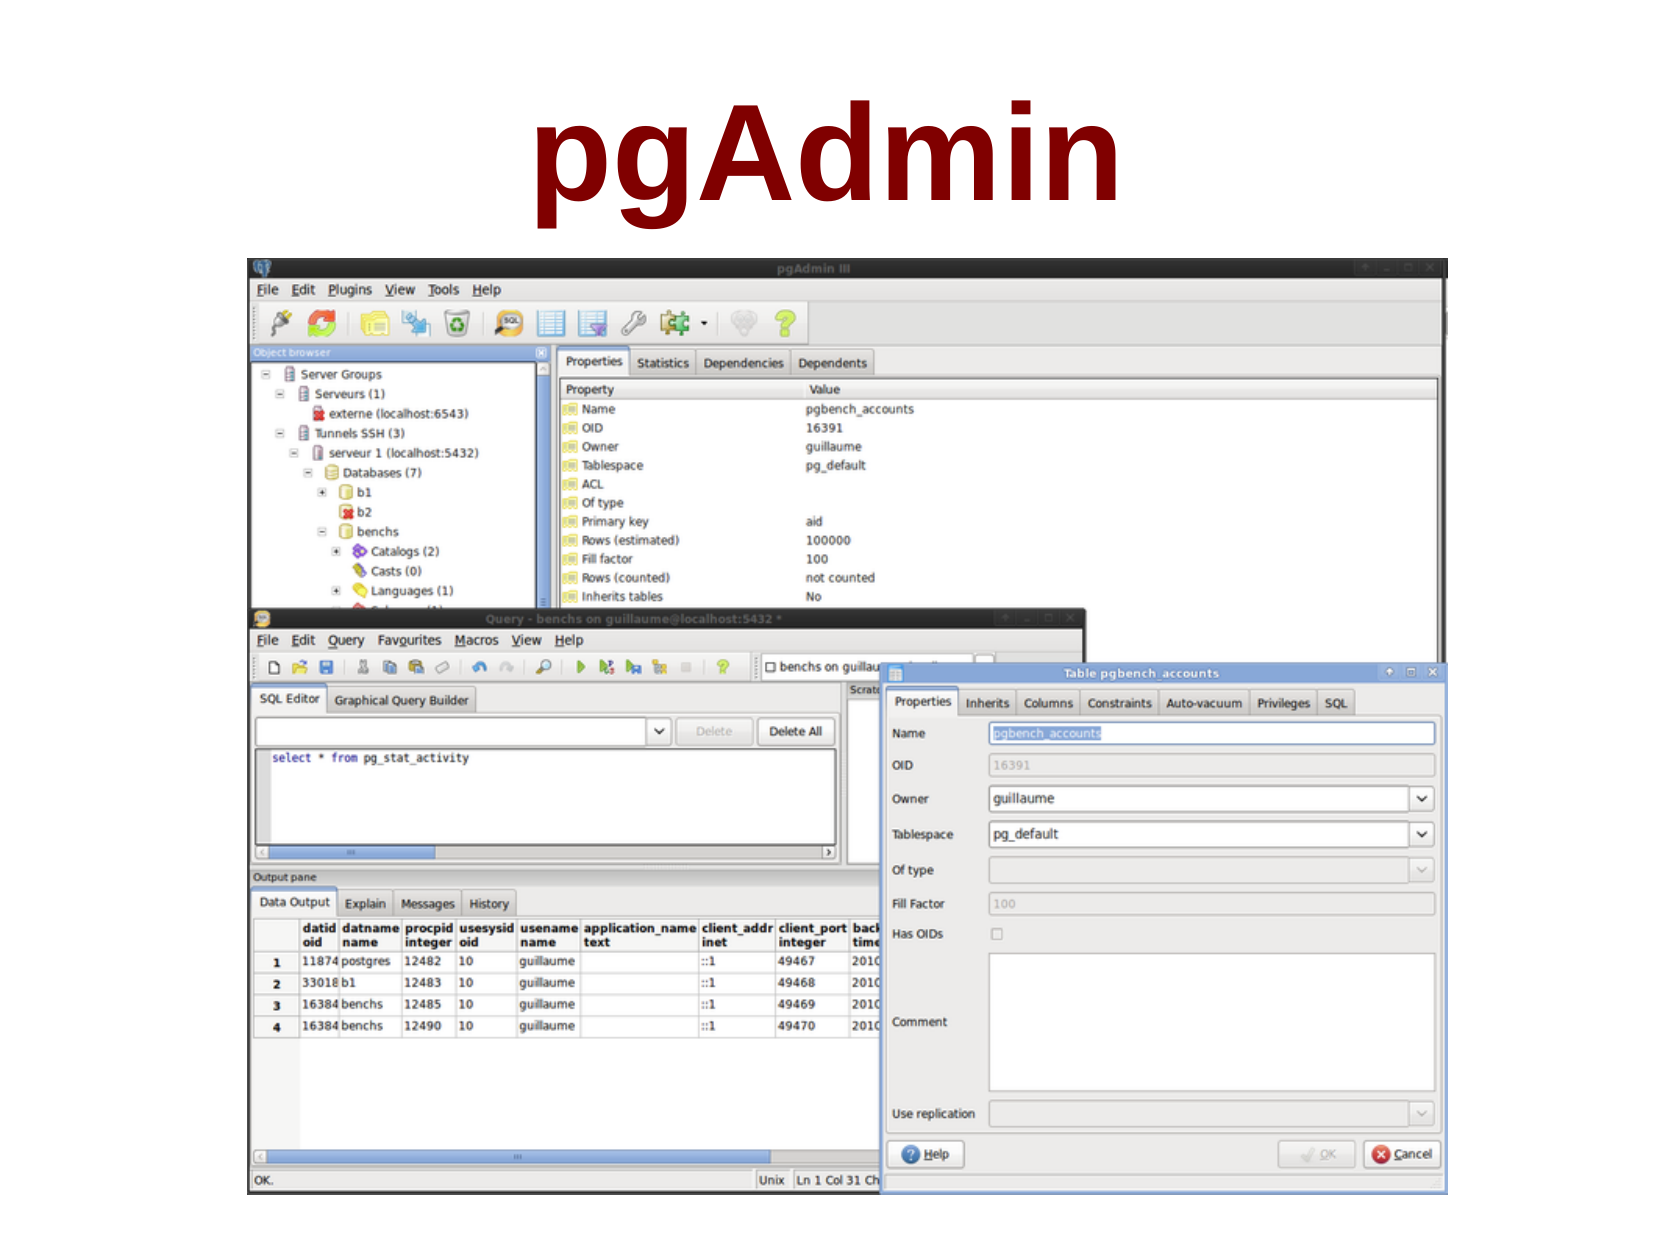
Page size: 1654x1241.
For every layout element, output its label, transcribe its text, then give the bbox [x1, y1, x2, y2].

picture [247, 258, 1448, 1195]
title pgAdmin [82, 49, 1571, 257]
